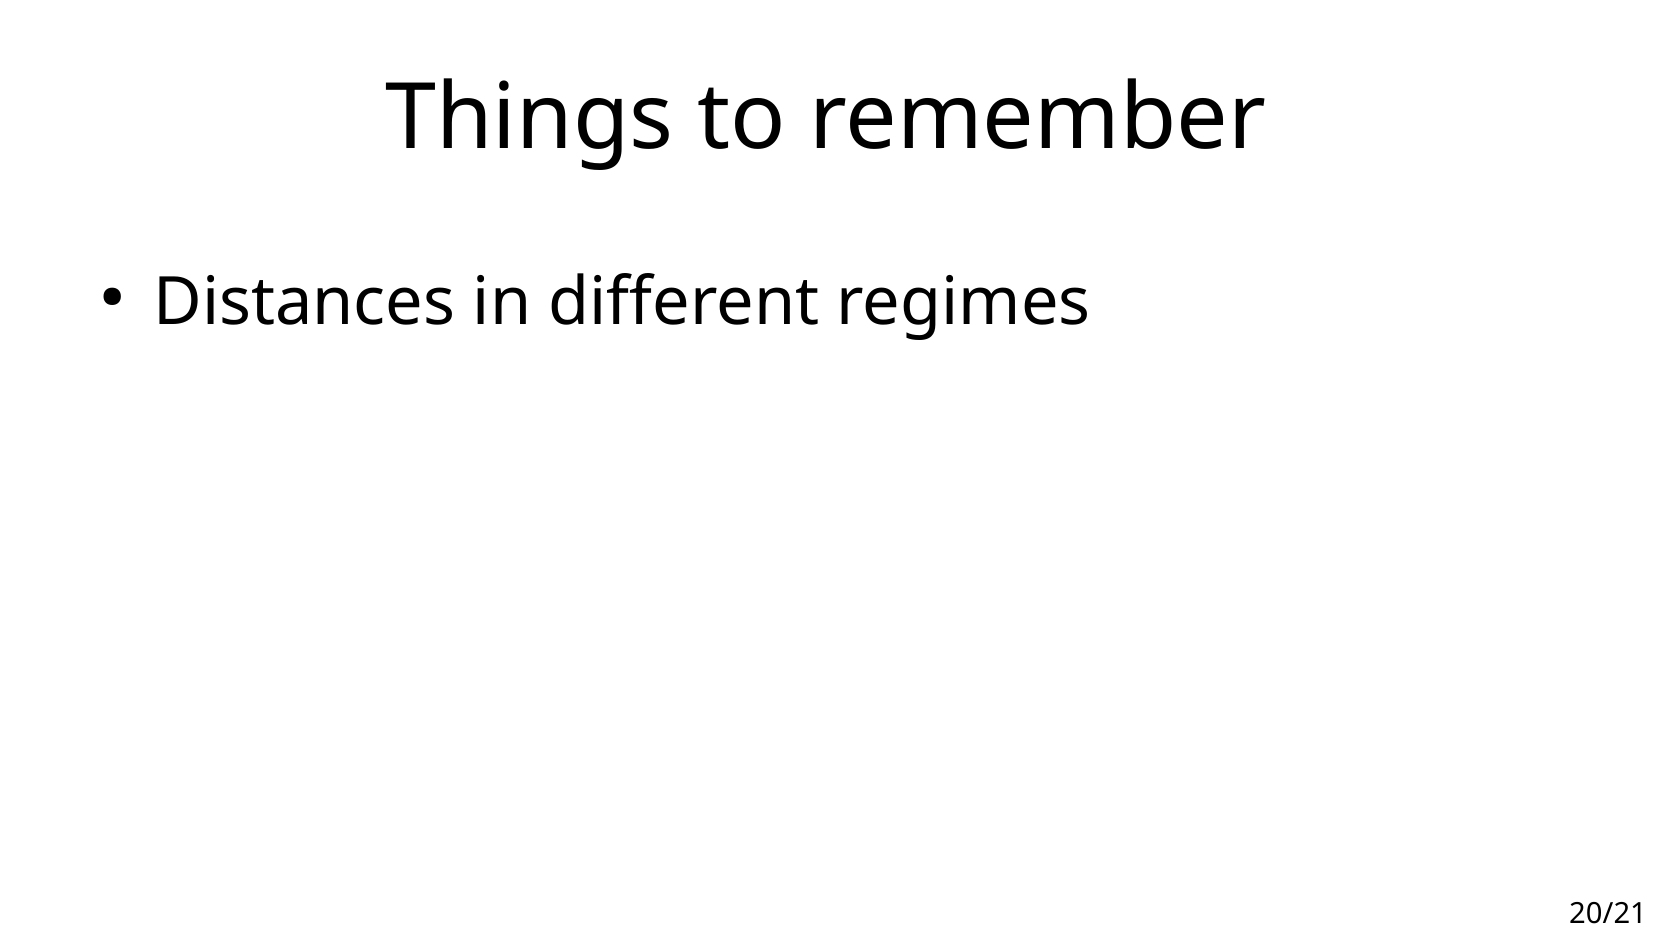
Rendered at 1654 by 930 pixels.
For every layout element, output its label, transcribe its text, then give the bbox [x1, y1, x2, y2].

title Things to remember [82, 1, 1571, 225]
list Distances in different regimes [82, 252, 1571, 793]
